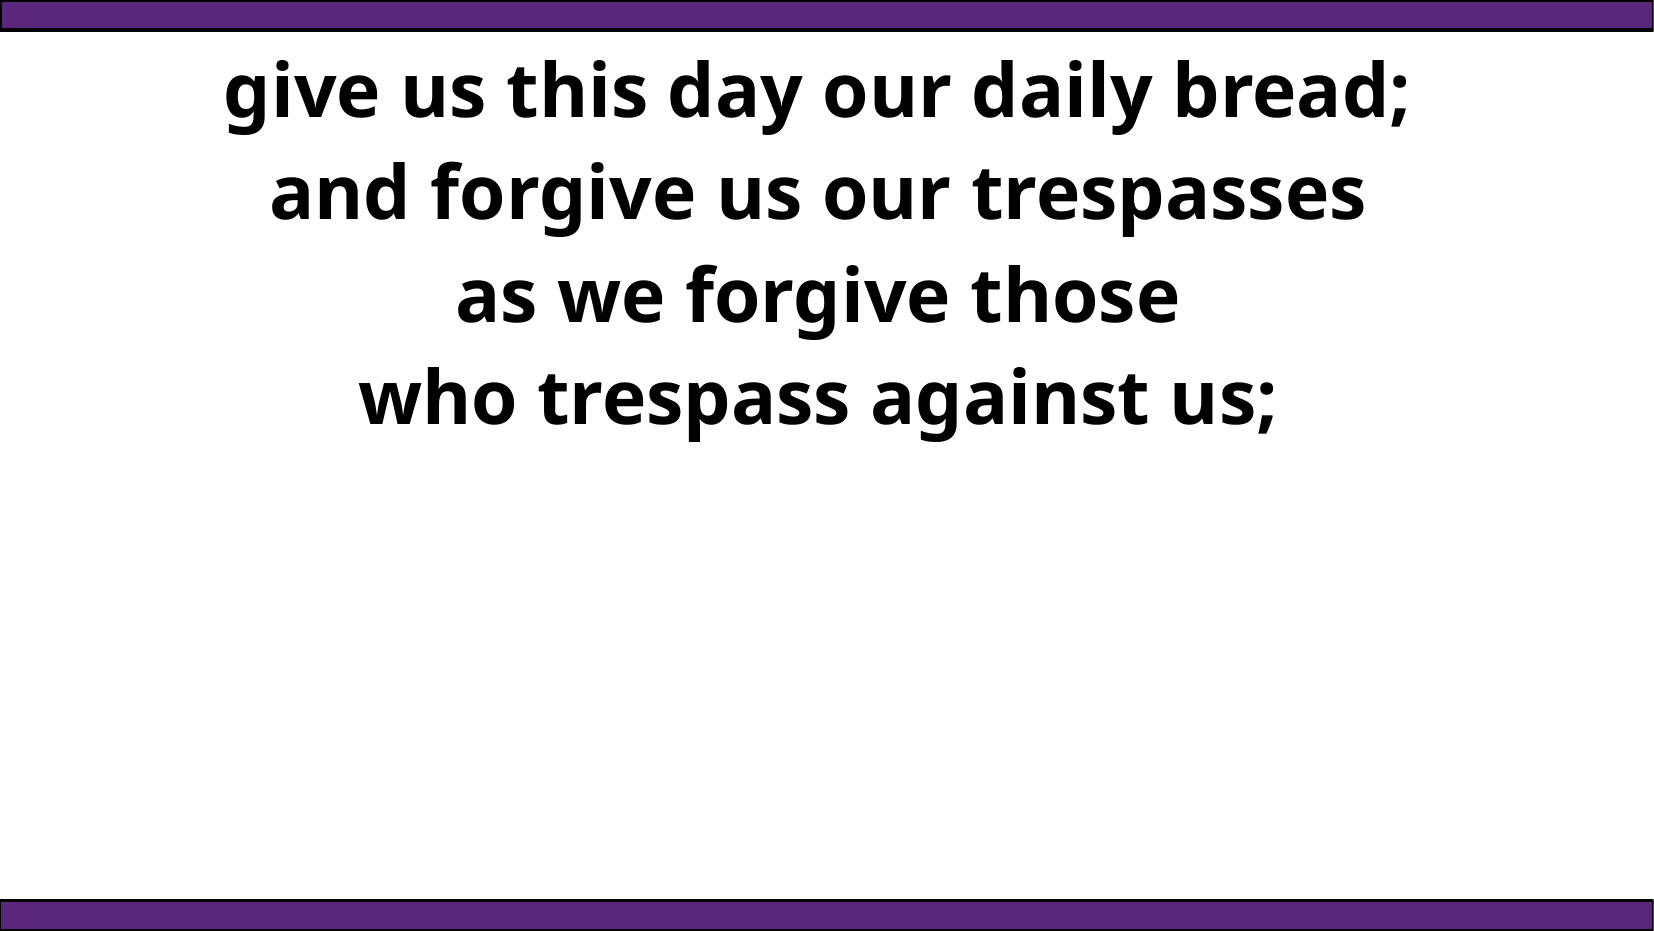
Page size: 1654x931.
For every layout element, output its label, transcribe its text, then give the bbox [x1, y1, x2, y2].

text_box [0, 900, 1654, 931]
text_box [0, 0, 1654, 31]
picture [0, 31, 1654, 900]
text_box give us this day our daily bread; and forgive us our trespasses as we forgive those who trespass against us; [60, 30, 1577, 445]
